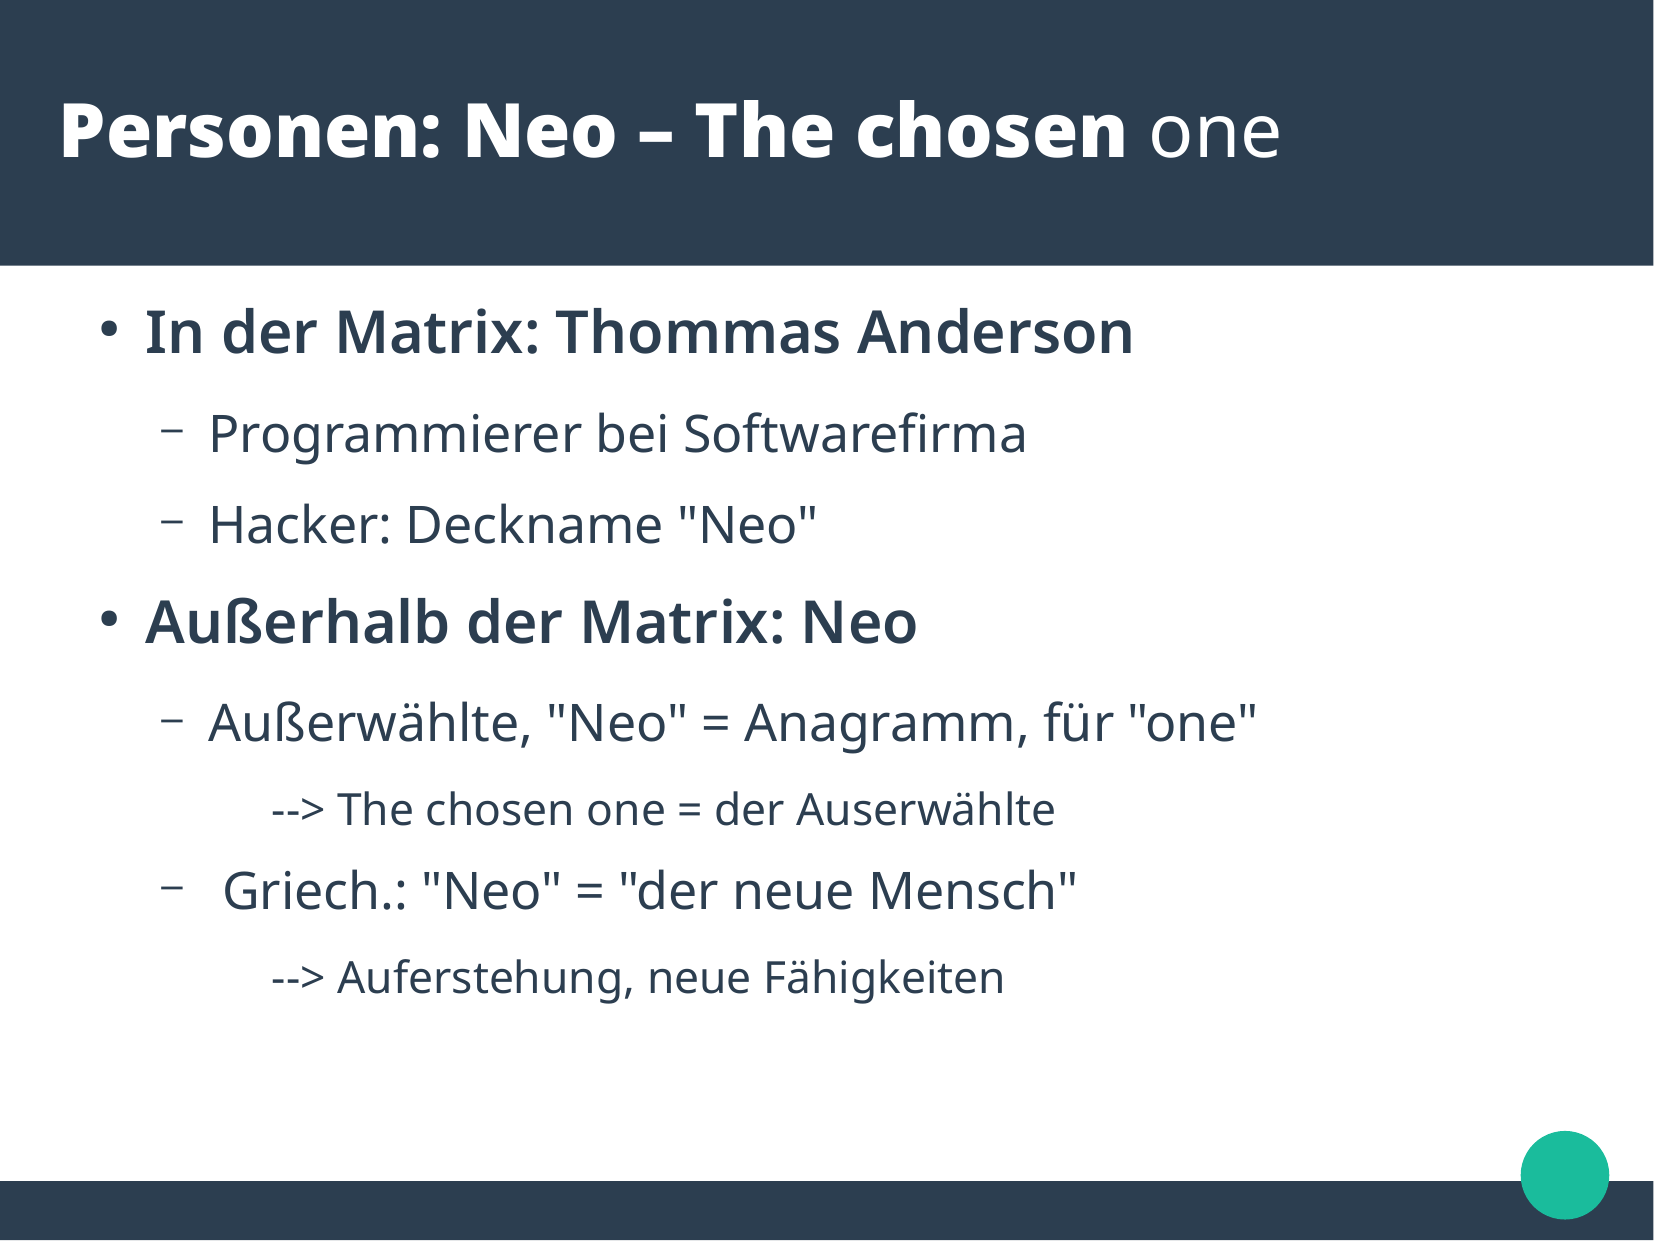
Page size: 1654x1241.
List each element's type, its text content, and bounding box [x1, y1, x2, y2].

title Personen: Neo – The chosen one [59, 49, 1595, 207]
list In der Matrix: Thommas Anderson Programmierer bei Softwarefirma Hacker: Deckname "Neo" Außerhalb der Matrix: Neo Außerwählte, "Neo" = Anagramm, für "one" --> The chosen one = der Auserwählte Griech.: "Neo" = "der neue Mensch" --> Auferstehung, neue Fähigkeiten [82, 290, 1571, 1010]
